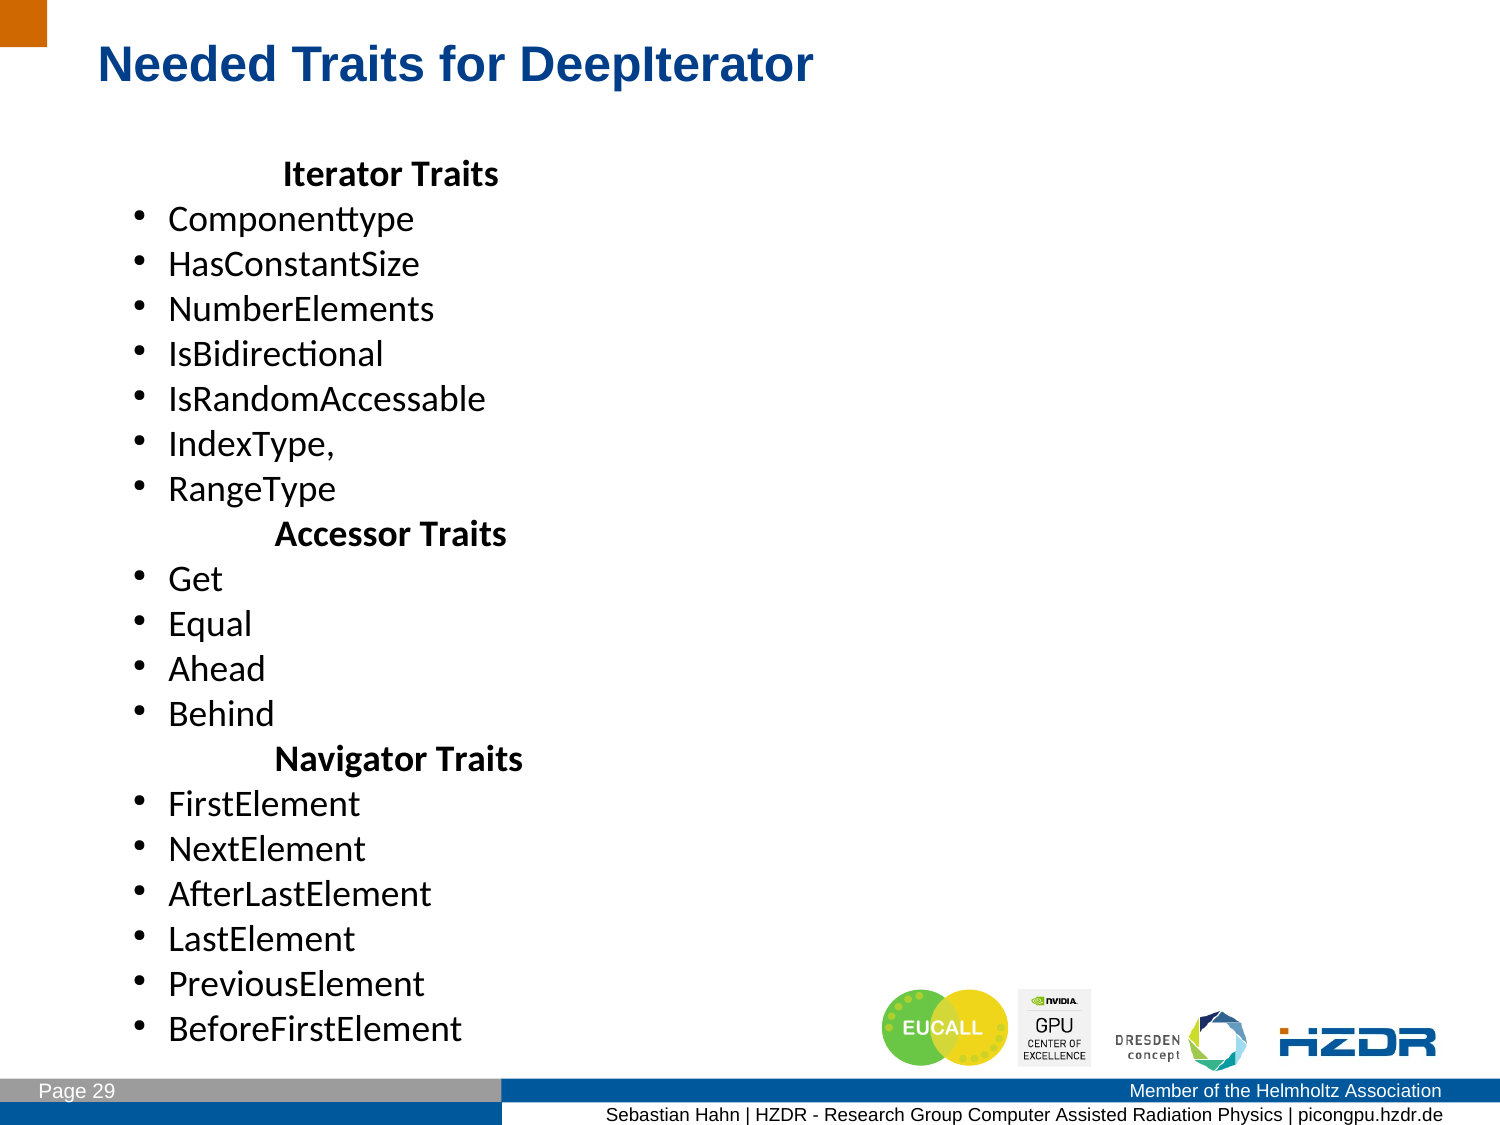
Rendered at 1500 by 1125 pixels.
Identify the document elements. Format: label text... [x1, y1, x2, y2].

text_box Iterator Traits Componenttype HasConstantSize NumberElements IsBidirectional IsRandomAccessable IndexType, RangeType Accessor Traits Get Equal Ahead Behind Navigator Traits FirstElement NextElement AfterLastElement LastElement PreviousElement BeforeFirstElement [118, 141, 839, 1102]
picture [1116, 1011, 1247, 1071]
picture [874, 980, 1099, 1075]
picture [1257, 1011, 1453, 1073]
list Needed Traits for DeepIterator [82, 23, 1430, 178]
